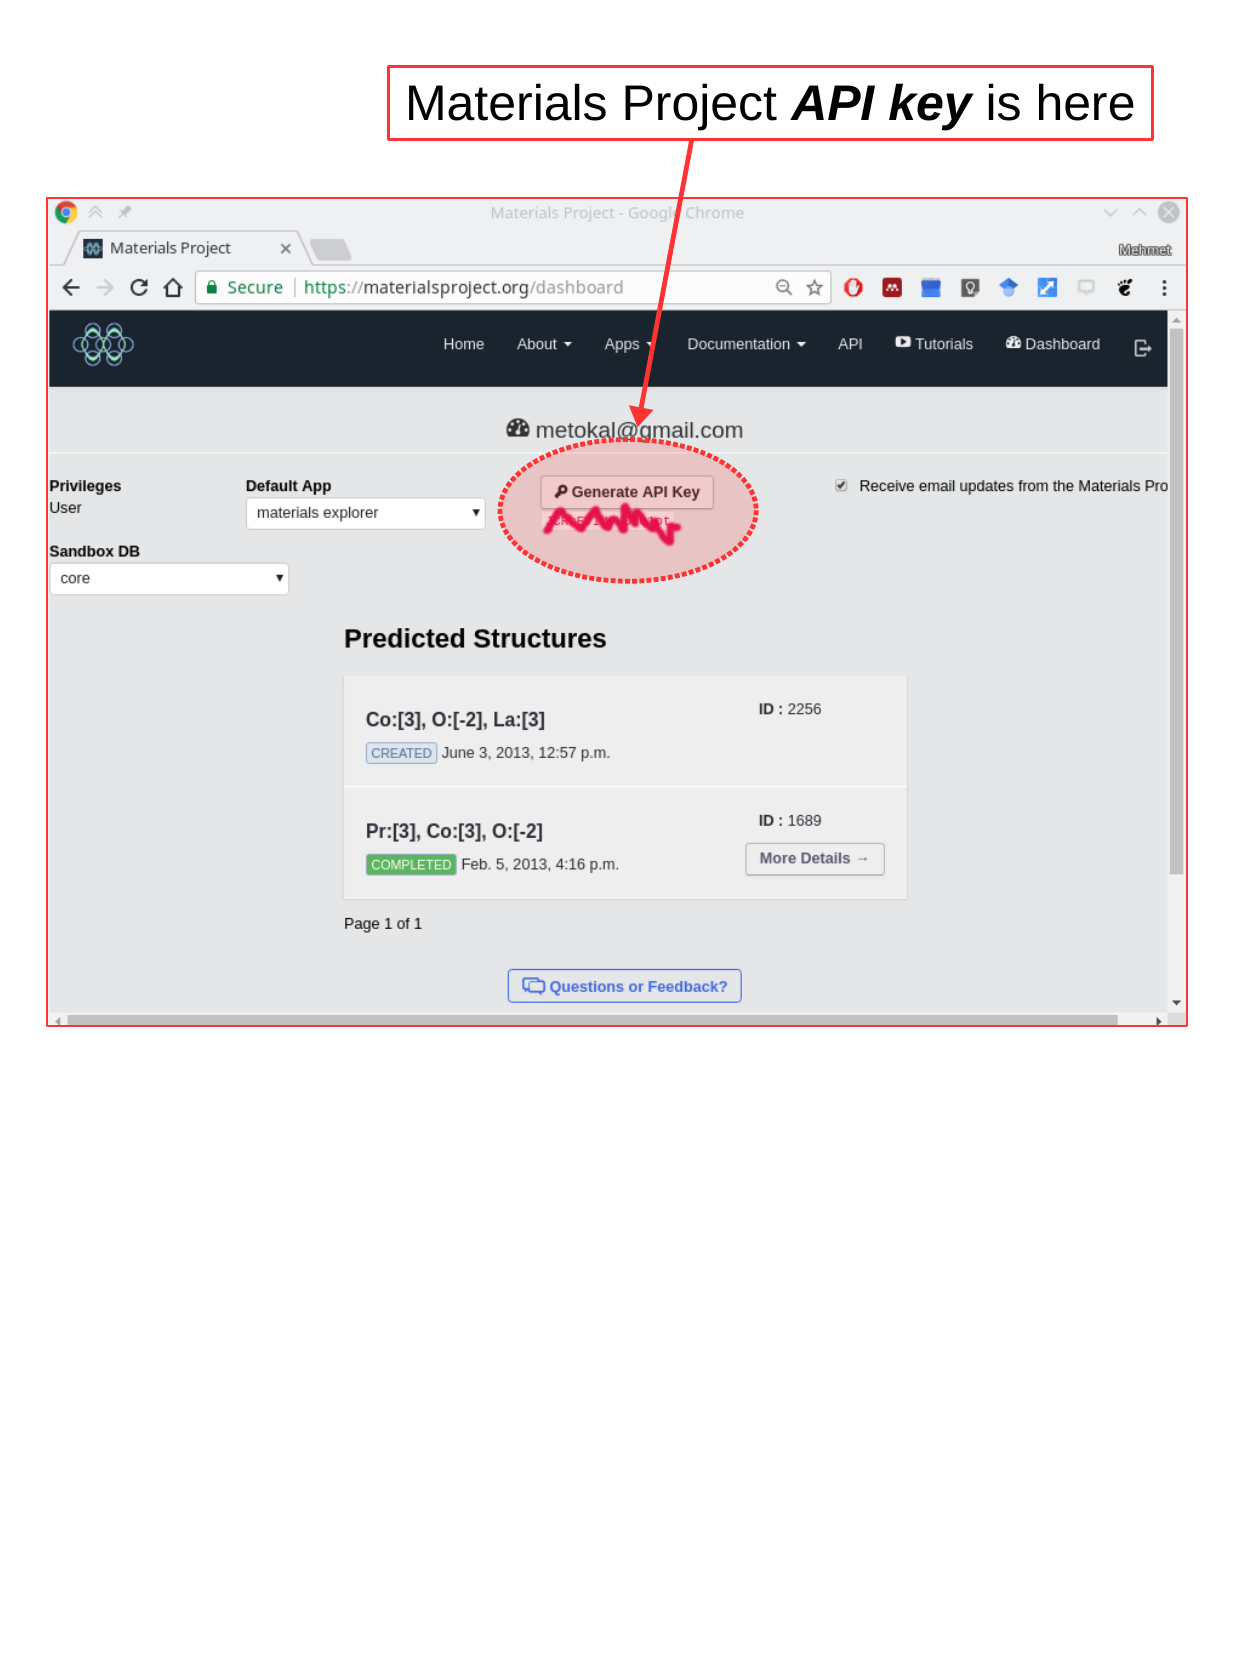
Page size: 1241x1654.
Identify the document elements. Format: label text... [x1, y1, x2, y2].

text_box [499, 439, 757, 582]
picture [47, 199, 1187, 1026]
text_box Materials Project API key is here [388, 66, 1153, 140]
